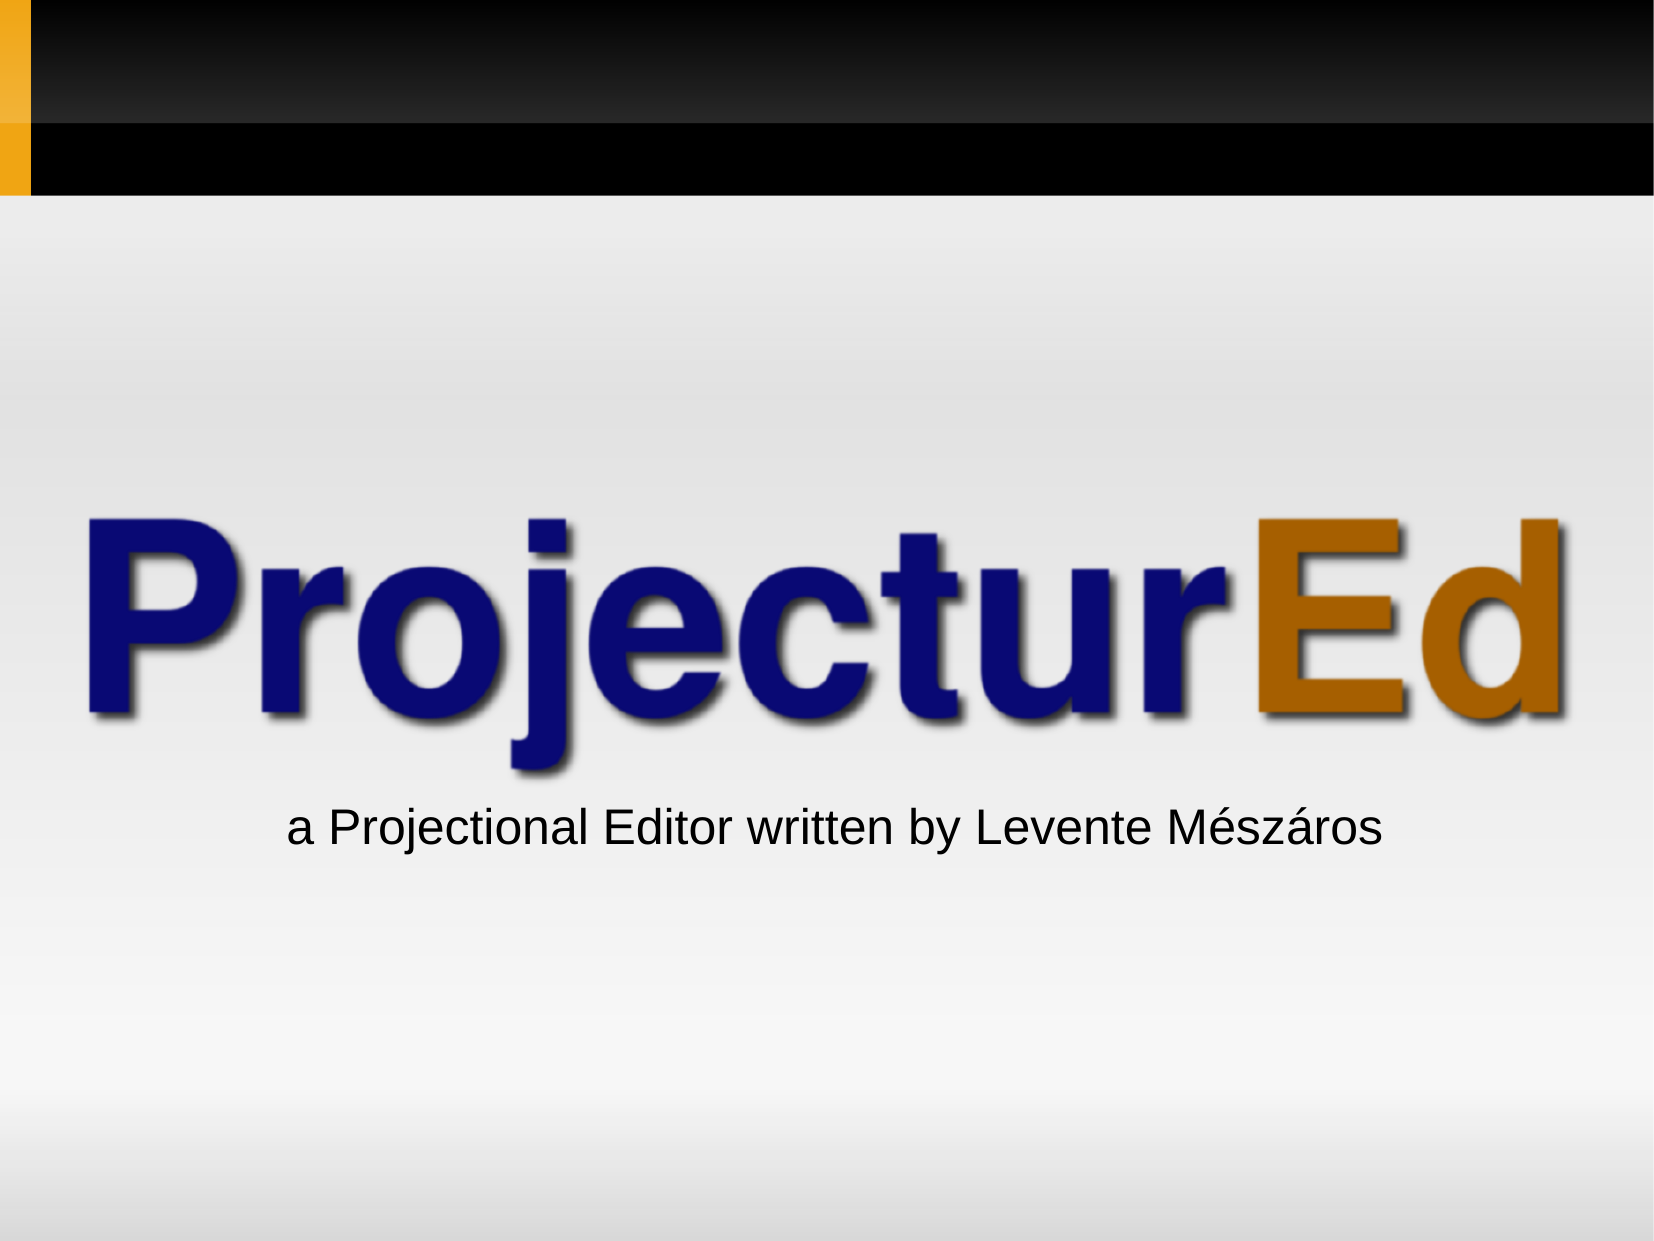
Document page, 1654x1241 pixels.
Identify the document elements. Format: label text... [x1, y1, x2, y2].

picture [0, 0, 1654, 1241]
text_box a Projectional Editor written by Levente Mészáros [271, 791, 1399, 863]
